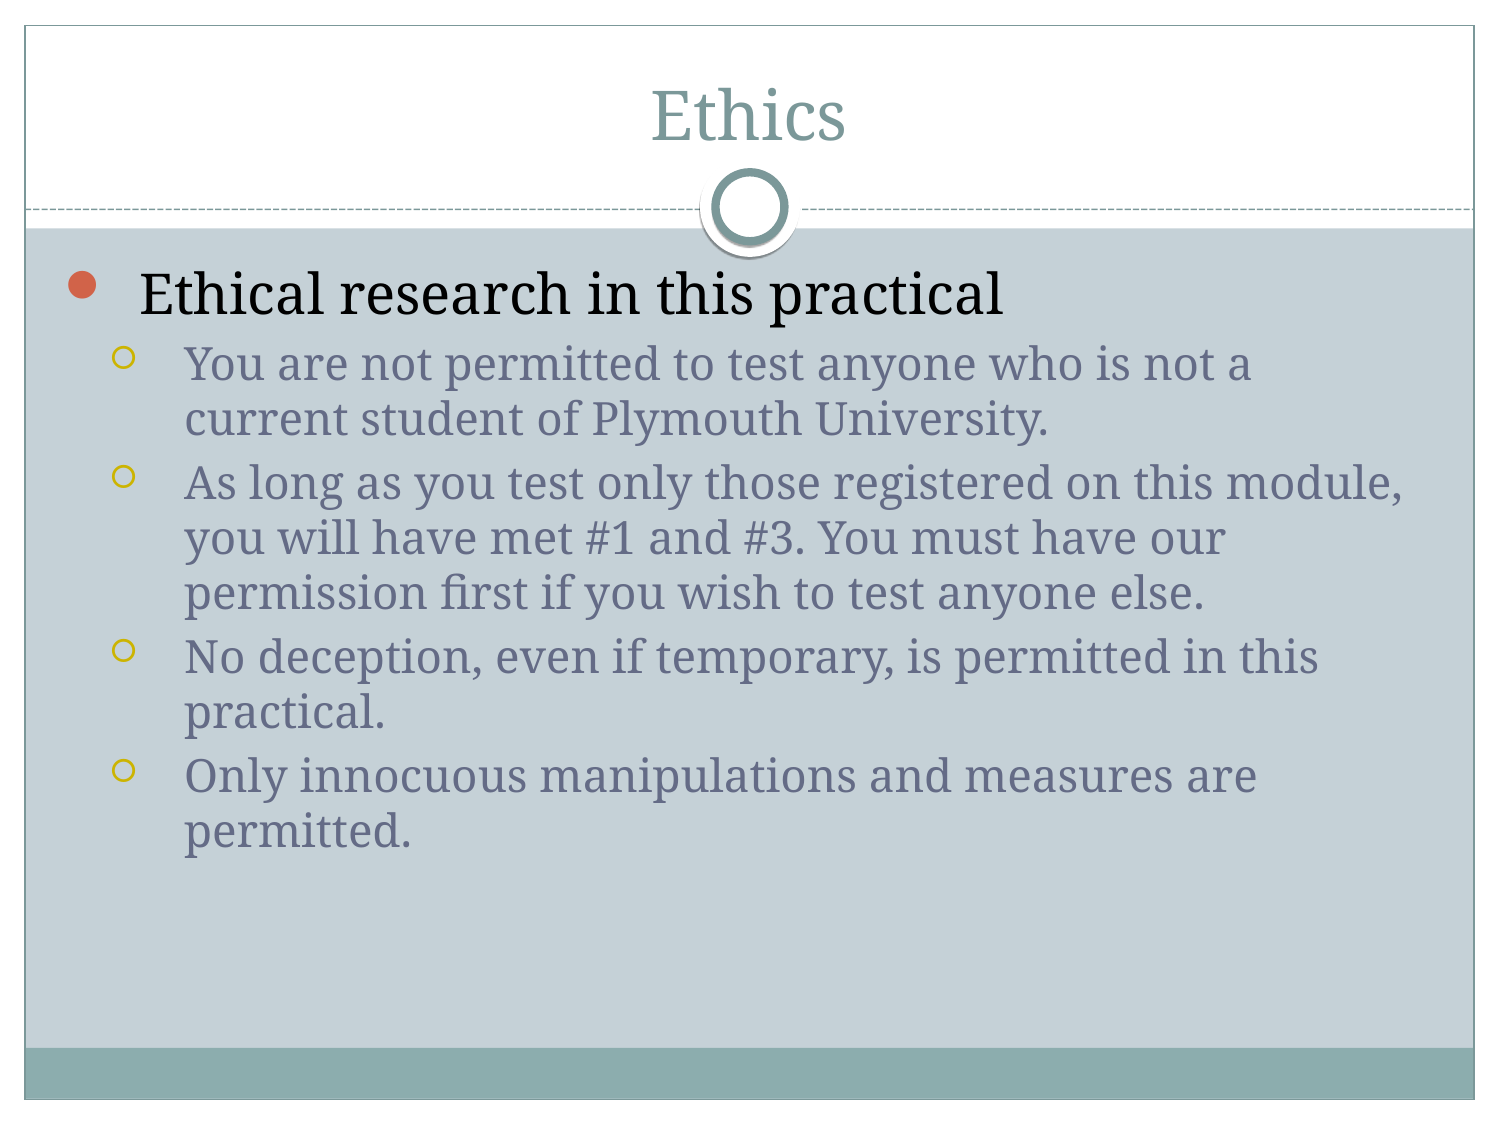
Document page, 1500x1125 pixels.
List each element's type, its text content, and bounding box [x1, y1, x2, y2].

title Ethics [49, 37, 1450, 162]
list Ethical research in this practical You are not permitted to test anyone who is not a current student of Plymouth University. As long as you test only those registered on this module, you will have met #1 and #3. You must have our permission first if you wish to test anyone else. No deception, even if temporary, is permitted in this practical. Only innocuous manipulations and measures are permitted. [49, 250, 1445, 1001]
